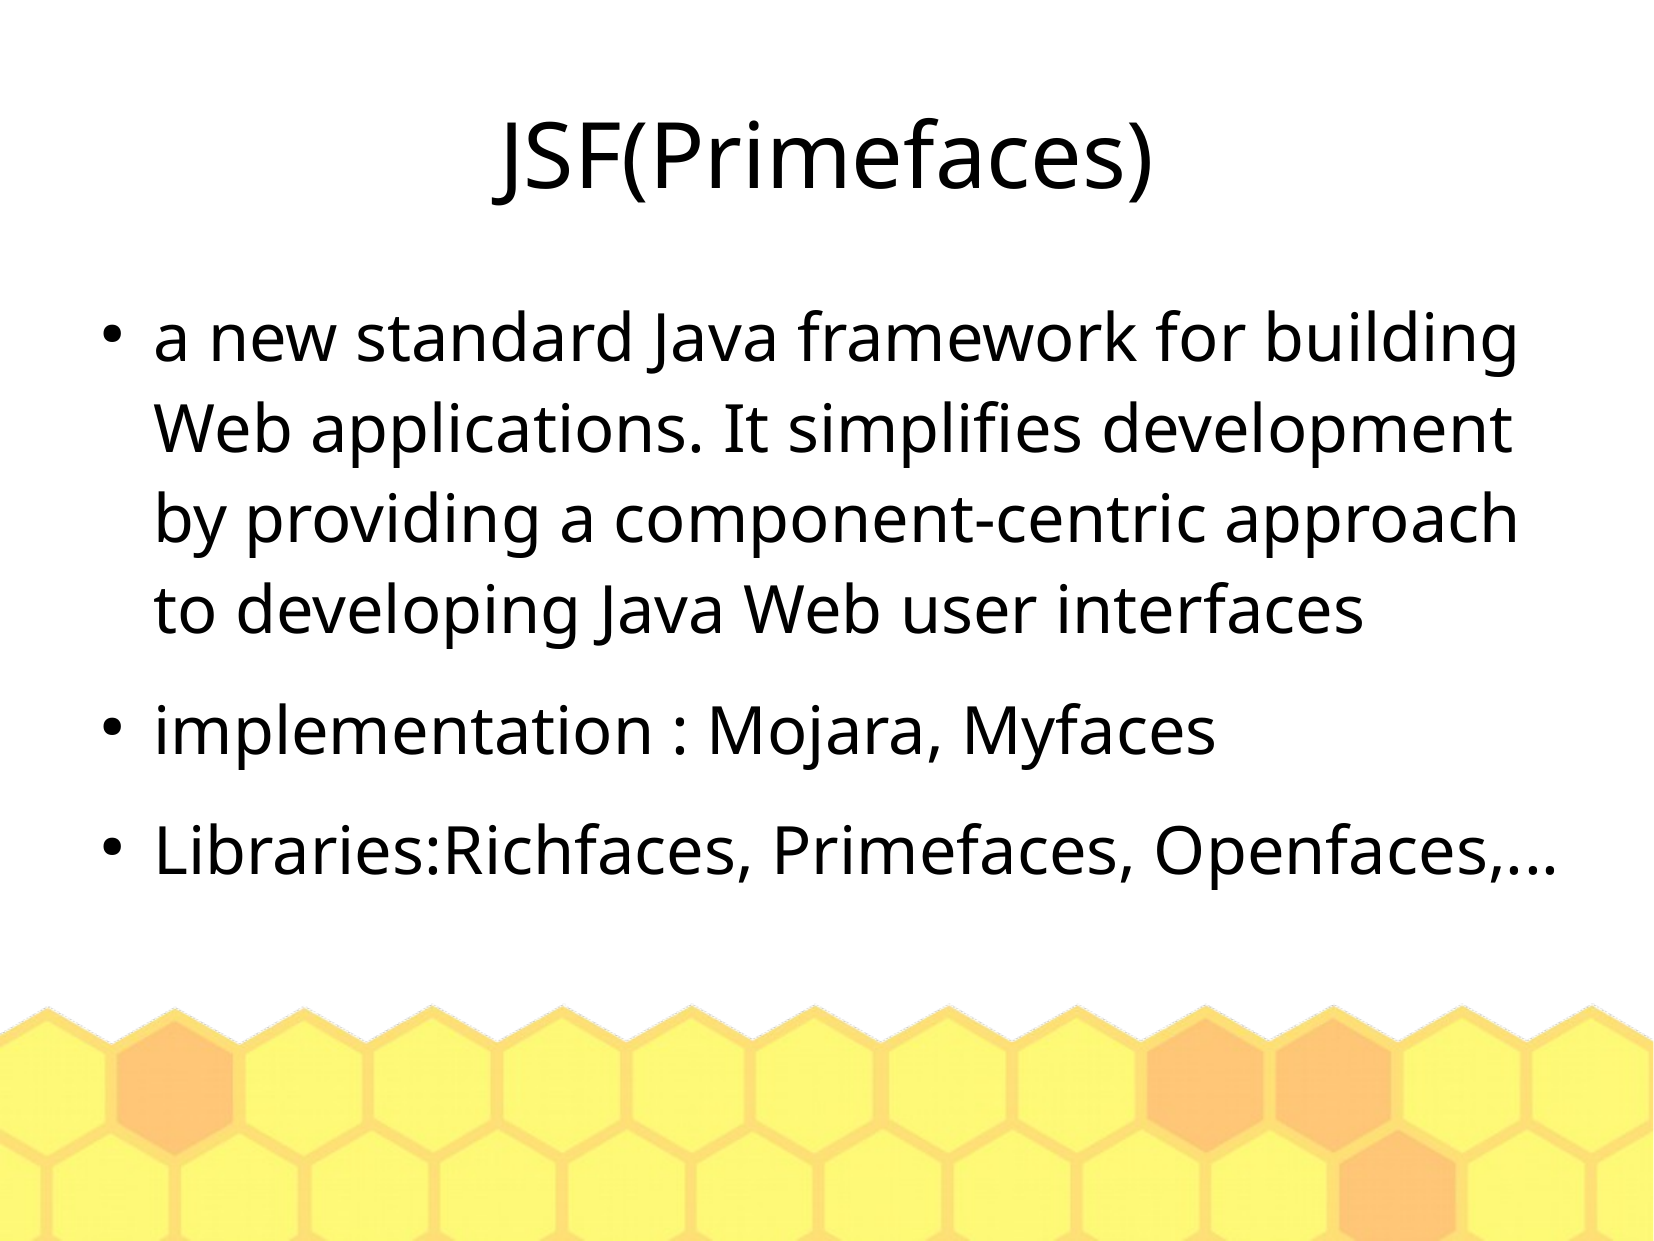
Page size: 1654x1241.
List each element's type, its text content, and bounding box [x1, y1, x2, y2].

list a new standard Java framework for building Web applications. It simplifies development by providing a component-centric approach to developing Java Web user interfaces implementation : Mojara, Myfaces Libraries:Richfaces, Primefaces, Openfaces,... [82, 290, 1571, 1010]
picture [0, 1001, 1654, 1241]
title JSF(Primefaces) [82, 49, 1571, 257]
